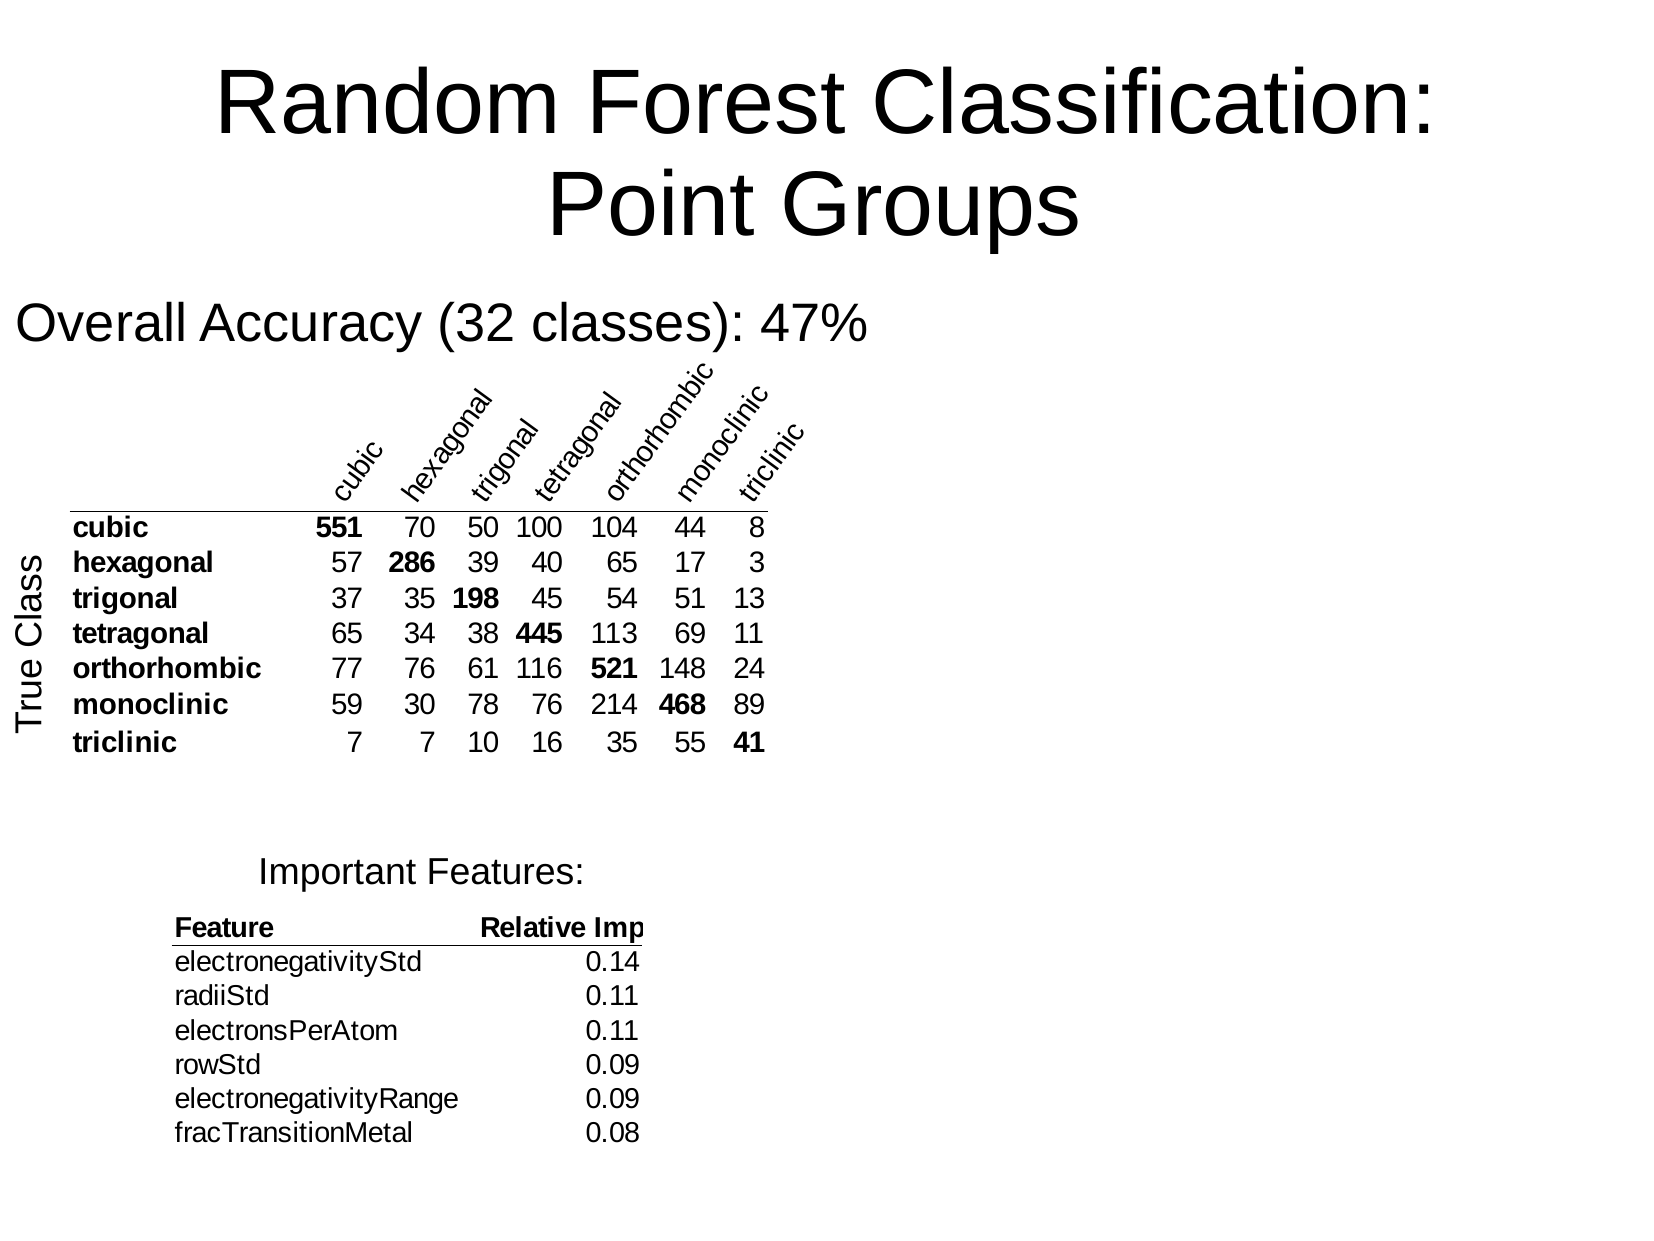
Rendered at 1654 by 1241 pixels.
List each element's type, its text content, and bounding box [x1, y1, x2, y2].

text_box Overall Accuracy (32 classes): 47% [0, 285, 886, 361]
chart [69, 361, 873, 766]
title Random Forest Classification: Point Groups [82, 49, 1571, 257]
chart [171, 885, 646, 1156]
text_box True Class [0, 540, 57, 750]
text_box Important Features: [243, 843, 601, 901]
